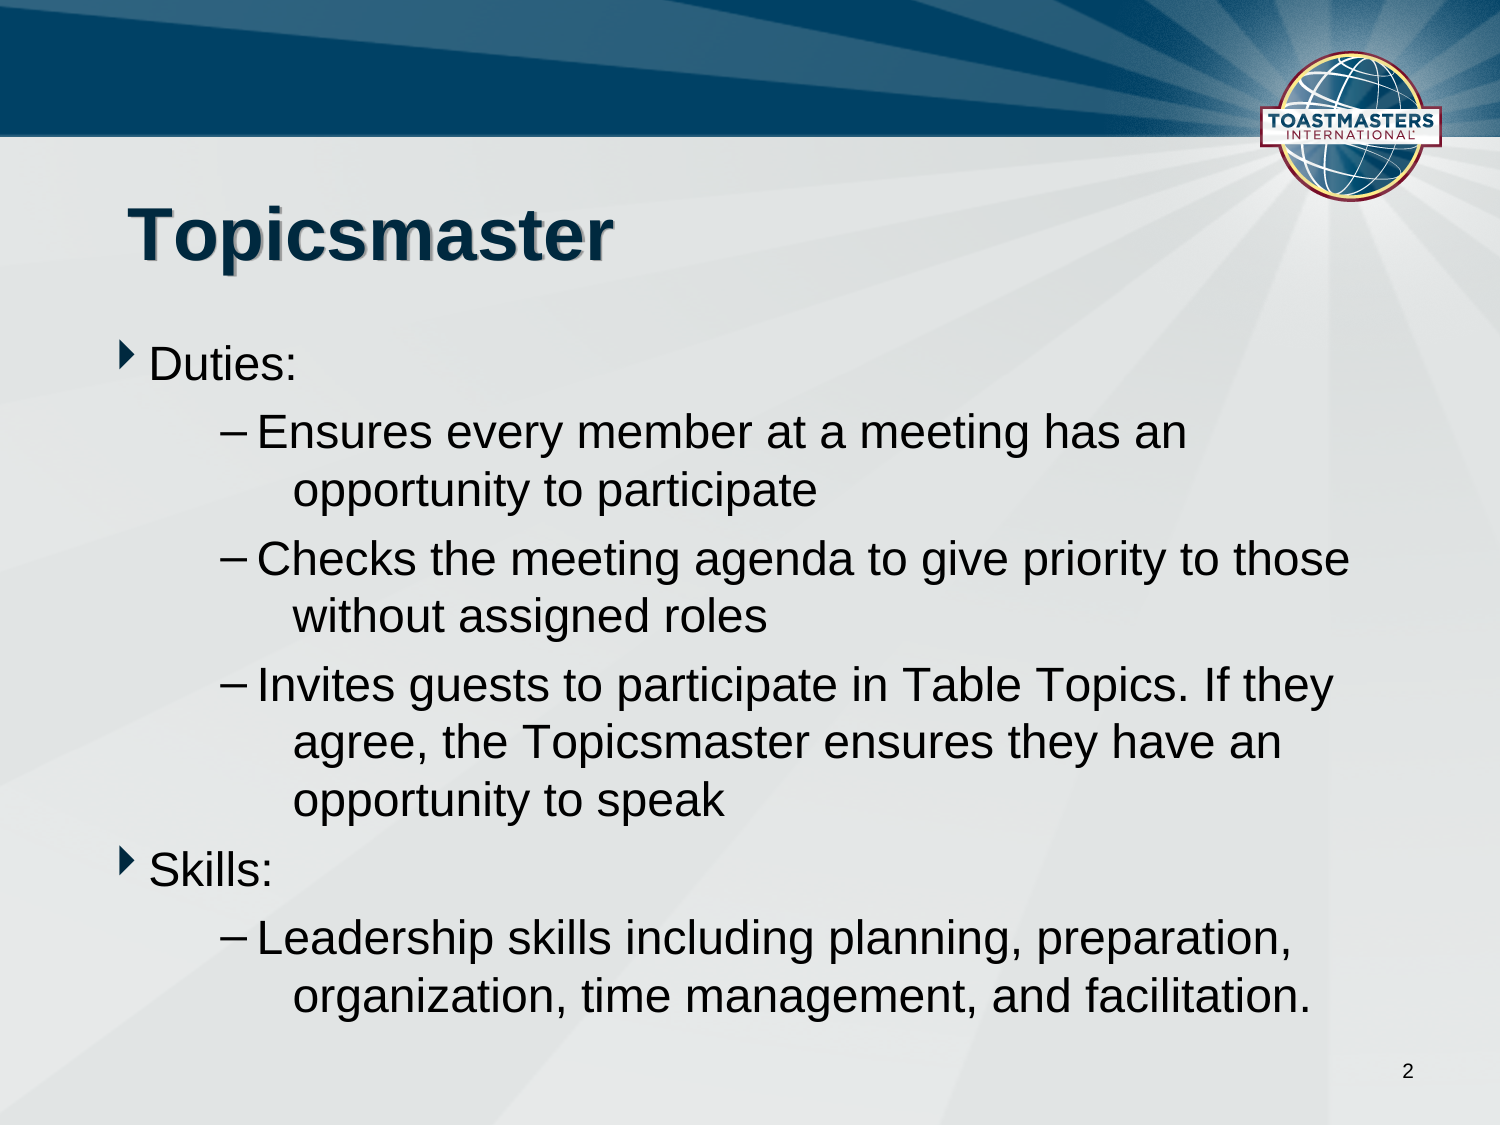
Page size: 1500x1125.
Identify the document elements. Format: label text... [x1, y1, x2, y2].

title Topicsmaster [112, 149, 1388, 325]
picture [0, 0, 1500, 1125]
text_box 2 [1387, 1050, 1428, 1091]
list Duties: Ensures every member at a meeting has an opportunity to participate Checks the meeting agenda to give priority to those without assigned roles Invites guests to participate in Table Topics. If they agree, the Topicsmaster ensures they have an opportunity to speak Skills: Leadership skills including planning, preparation, organization, time management, and facilitation. [90, 324, 1411, 1038]
